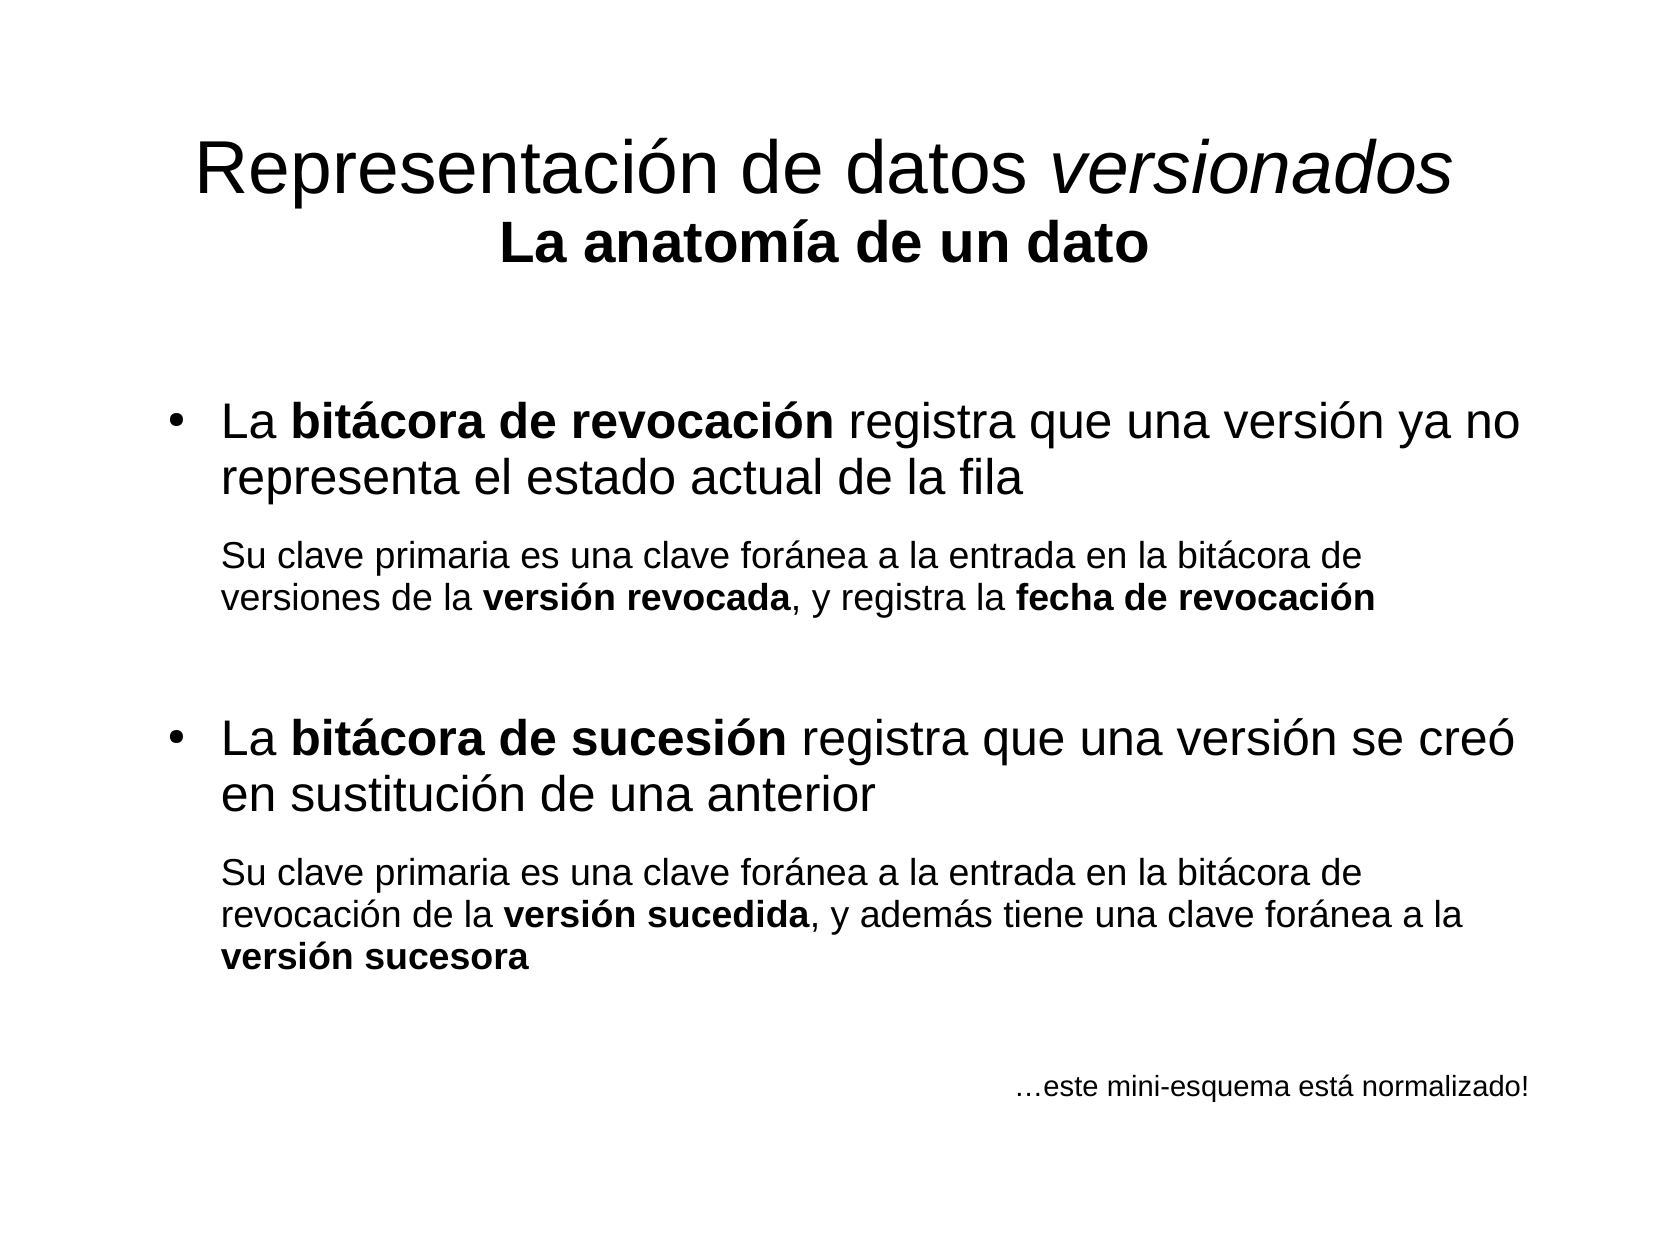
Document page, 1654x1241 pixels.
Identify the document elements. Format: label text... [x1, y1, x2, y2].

list La bitácora de revocación registra que una versión ya no representa el estado actual de la fila Su clave primaria es una clave foránea a la entrada en la bitácora de versiones de la versión revocada, y registra la fecha de revocación La bitácora de sucesión registra que una versión se creó en sustitución de una anterior Su clave primaria es una clave foránea a la entrada en la bitácora de revocación de la versión sucedida, y además tiene una clave foránea a la versión sucesora …este mini-esquema está normalizado! [150, 303, 1531, 1141]
title Representación de datos versionados La anatomía de un dato [80, 96, 1569, 304]
